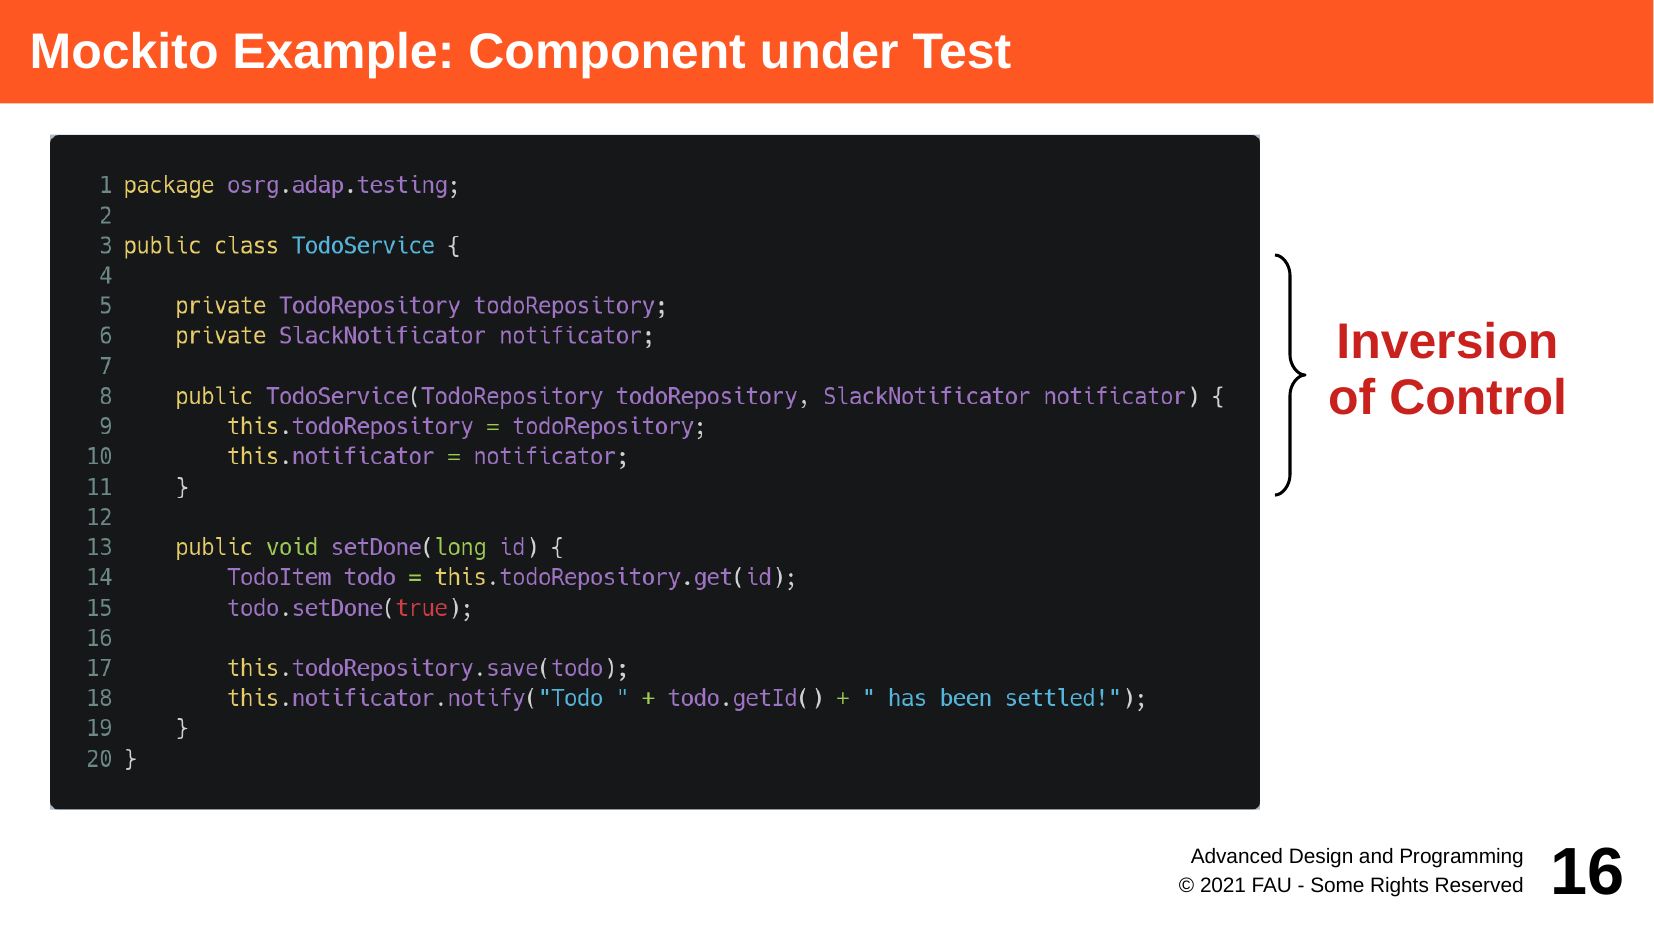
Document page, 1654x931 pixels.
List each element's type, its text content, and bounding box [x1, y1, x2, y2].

title Mockito Example: Component under Test [0, 0, 1654, 104]
text_box Inversion of Control [1305, 274, 1591, 466]
picture [50, 134, 1261, 811]
